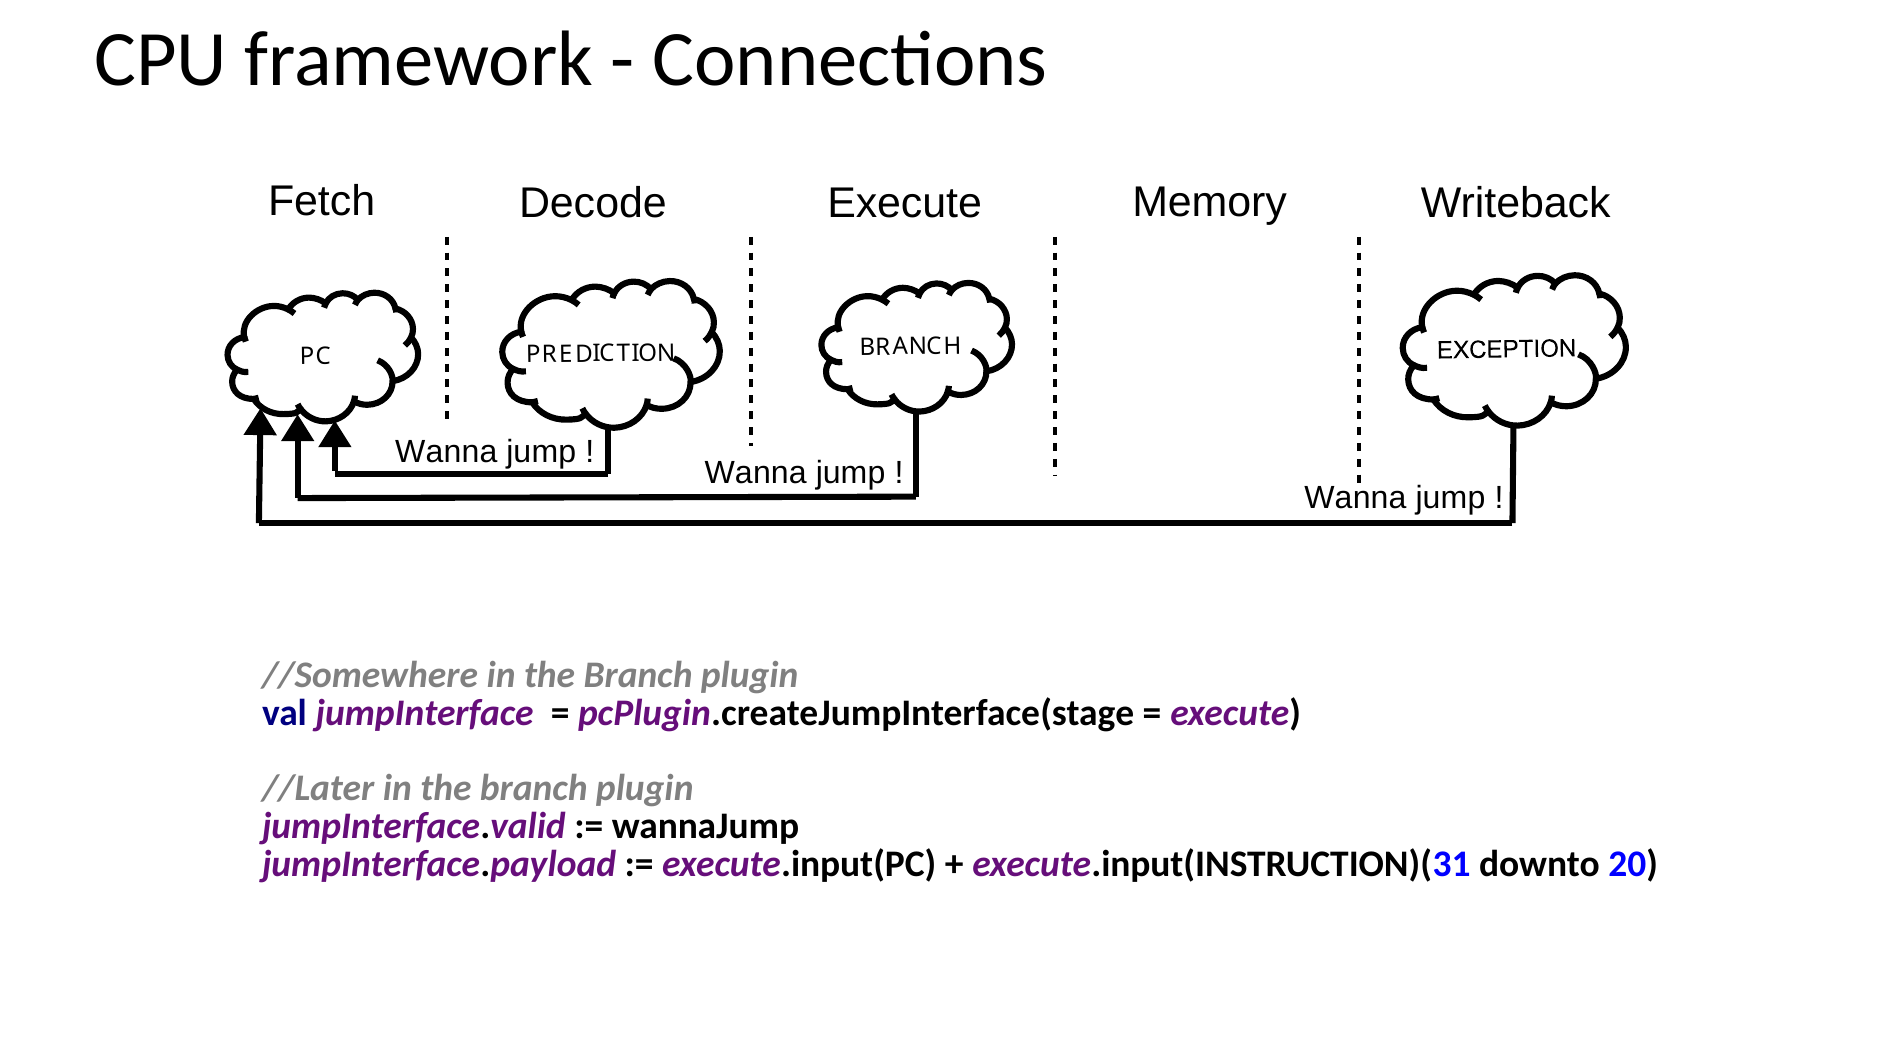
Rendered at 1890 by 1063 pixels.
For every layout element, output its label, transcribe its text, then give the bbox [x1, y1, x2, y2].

chart [224, 167, 1630, 532]
title CPU framework - Connections [94, 0, 1796, 155]
text_box //Somewhere in the Branch plugin val jumpInterface = pcPlugin.createJumpInterface(stage = execute) //Later in the branch plugin jumpInterface.valid := wannaJump jumpInterface.payload := execute.input(PC) + execute.input(INSTRUCTION)(31 downto 20) [247, 614, 1890, 1063]
